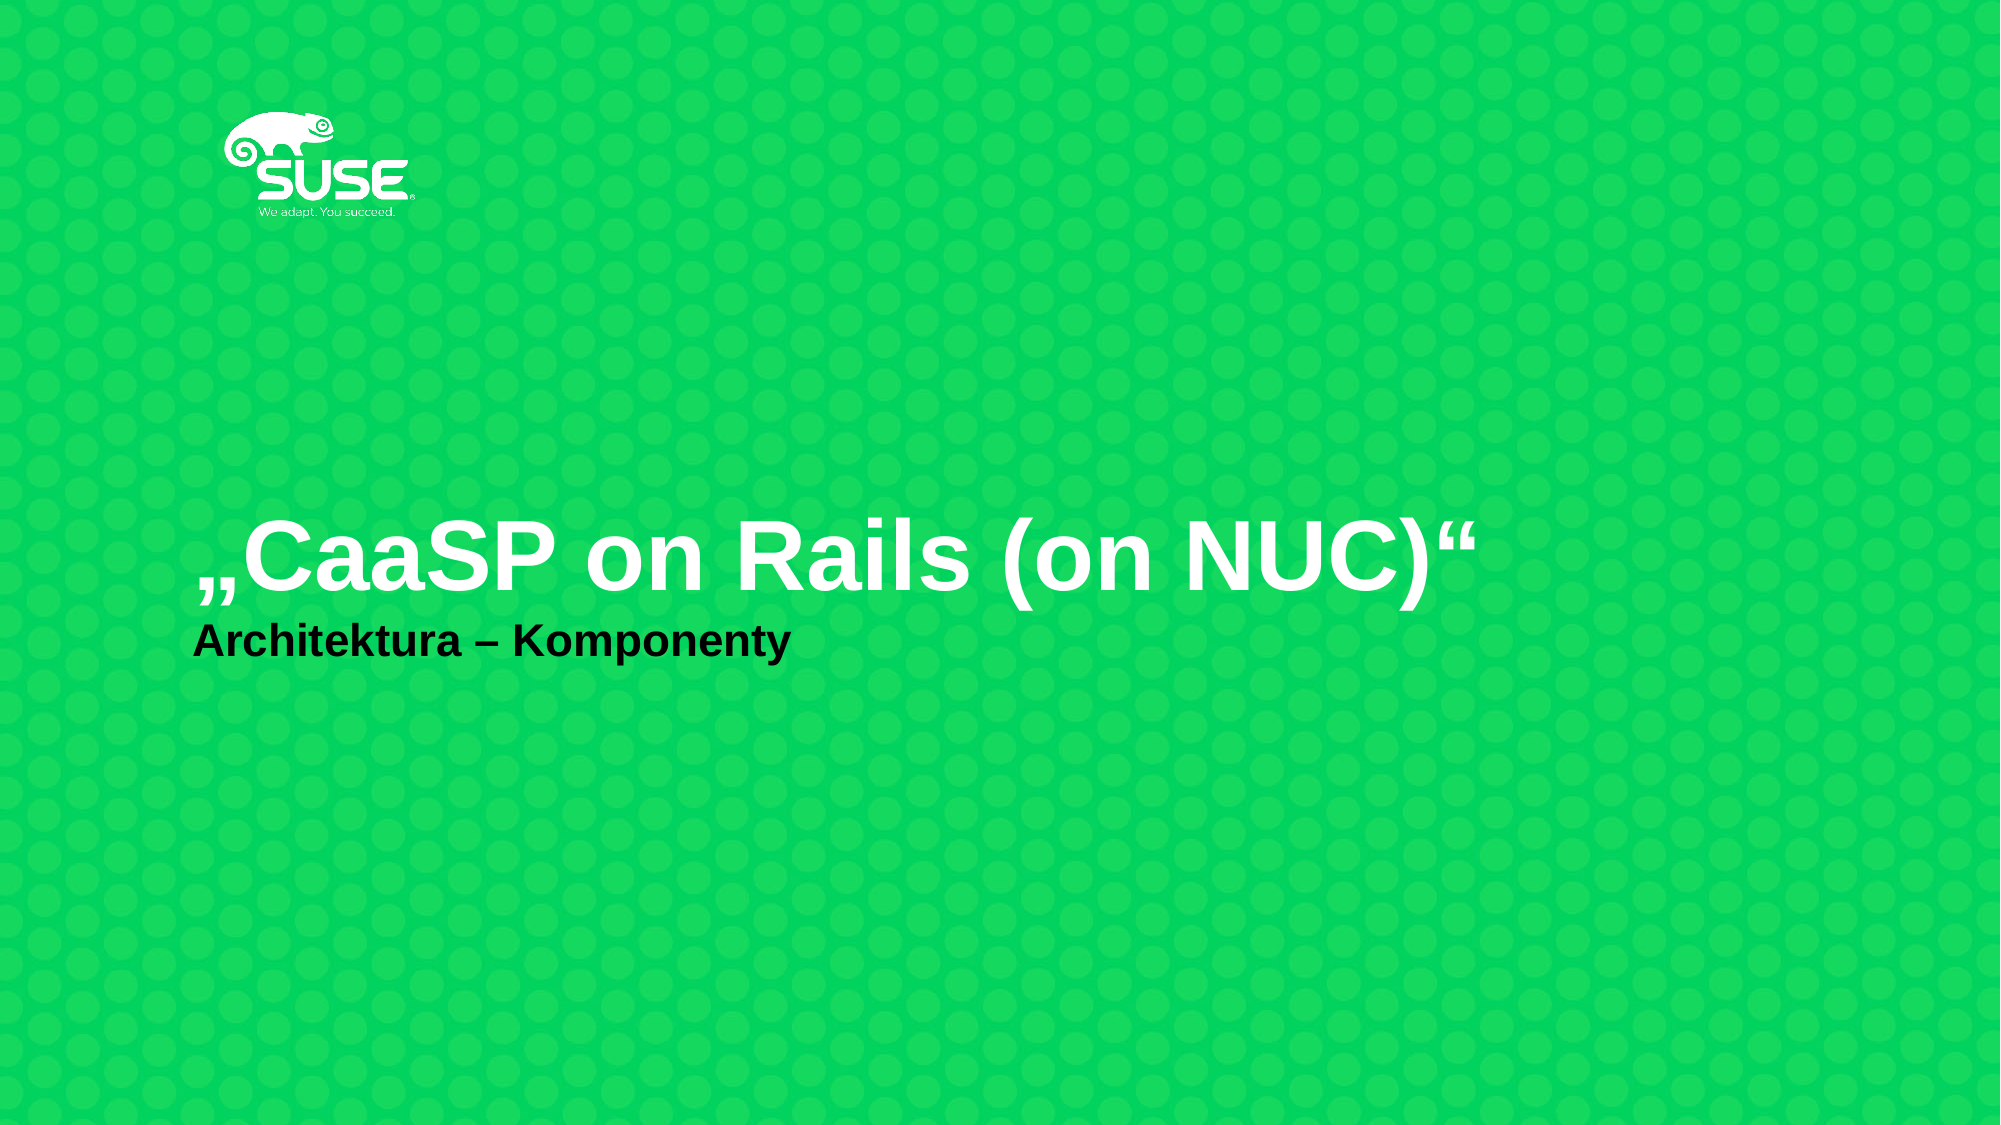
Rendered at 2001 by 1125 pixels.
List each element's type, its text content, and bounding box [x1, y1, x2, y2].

picture [0, 0, 2000, 1125]
title „CaaSP on Rails (on NUC)“ Architektura – Komponenty [177, 118, 1929, 674]
